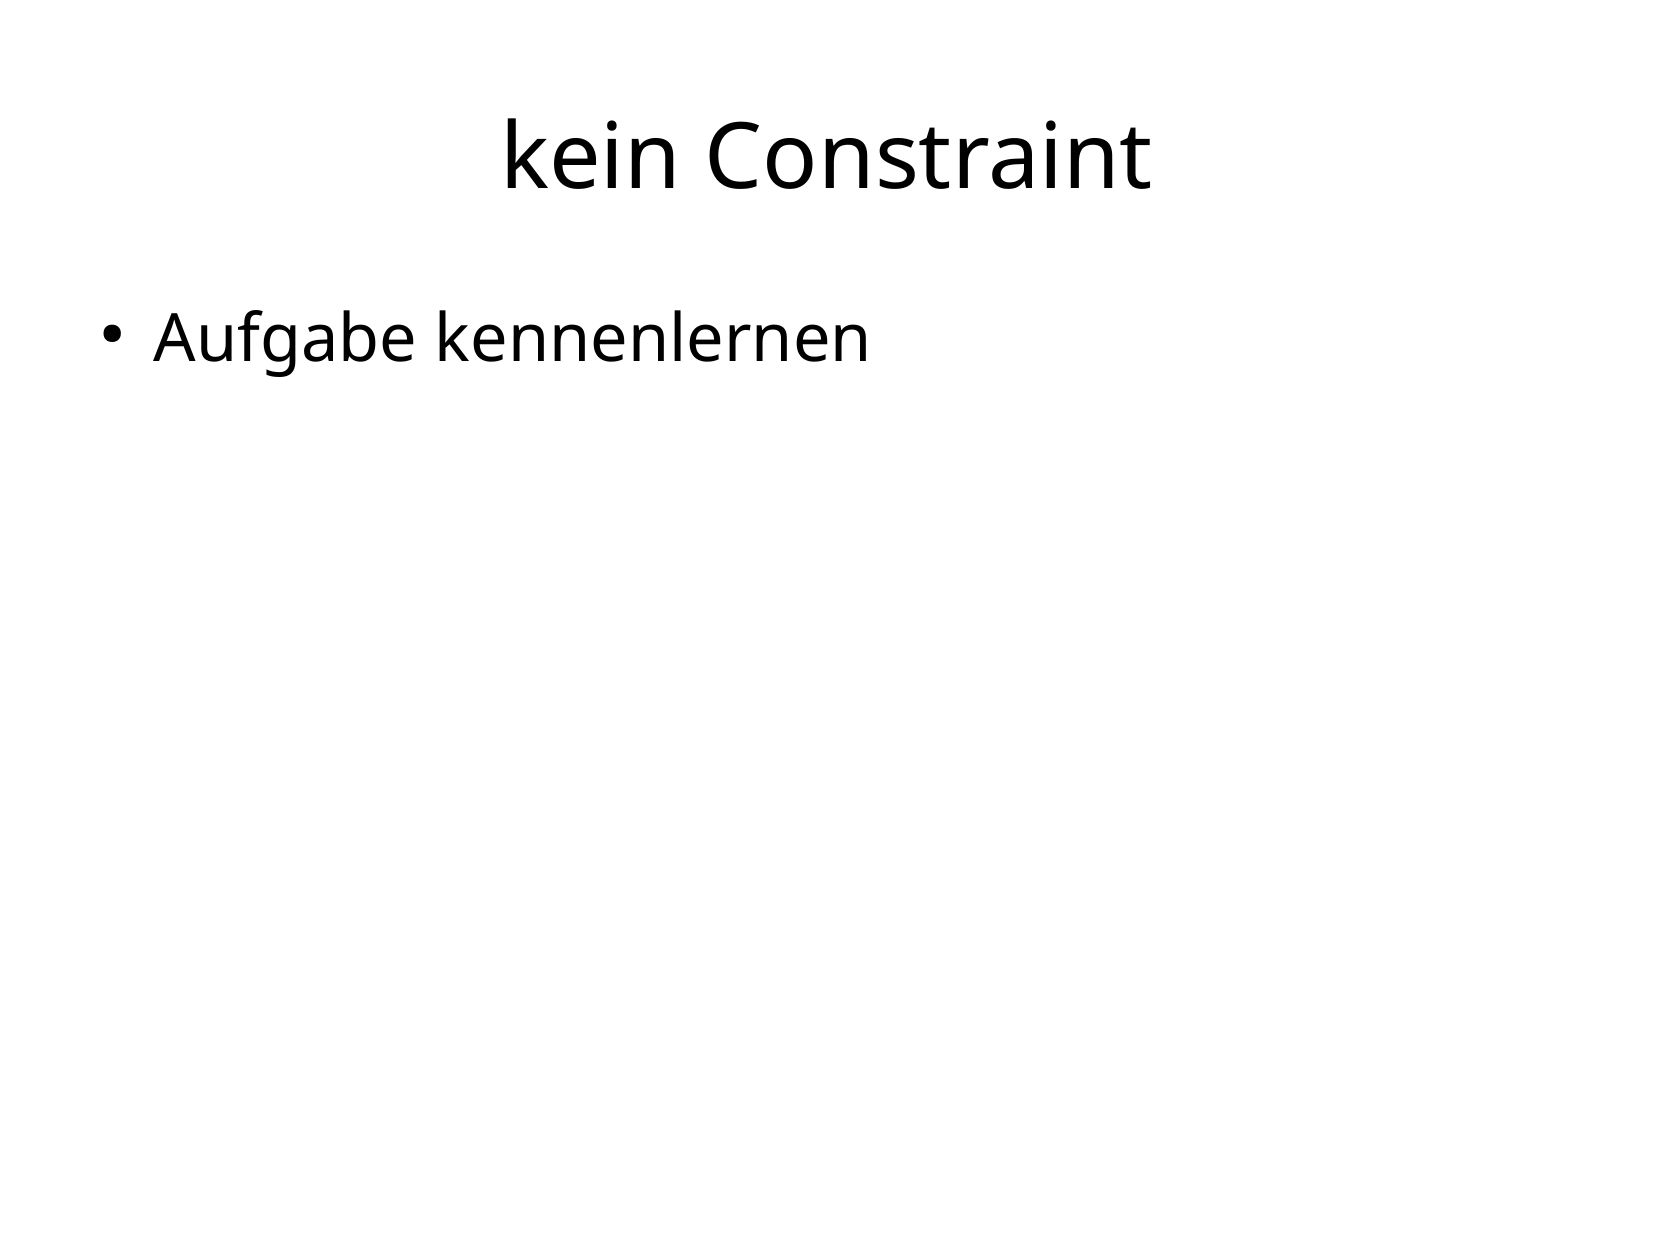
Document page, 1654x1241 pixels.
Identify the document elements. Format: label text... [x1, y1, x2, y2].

title kein Constraint [82, 49, 1571, 257]
list Aufgabe kennenlernen [82, 290, 1571, 1010]
